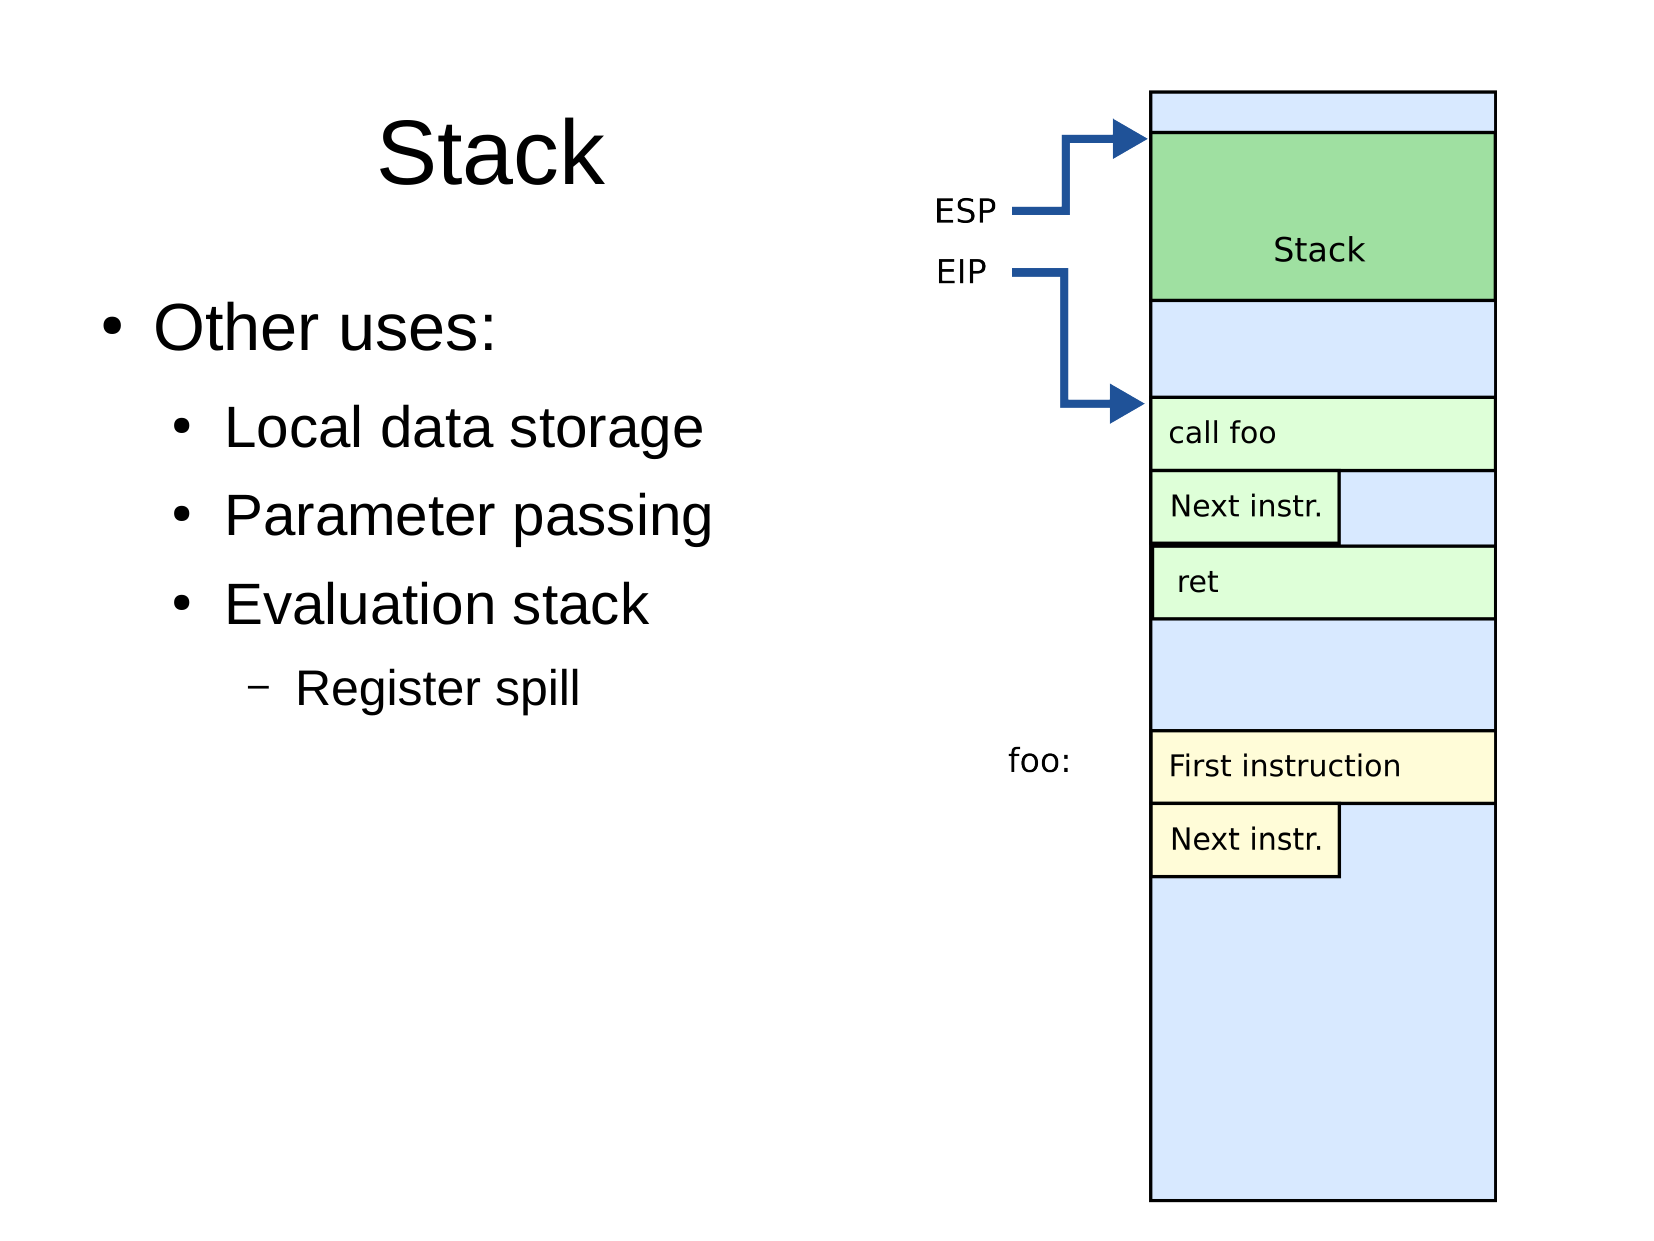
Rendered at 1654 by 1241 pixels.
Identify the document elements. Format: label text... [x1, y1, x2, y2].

list Other uses: Local data storage Parameter passing Evaluation stack Register spill [82, 290, 901, 1010]
picture [937, 80, 1497, 1212]
title Stack [82, 49, 901, 257]
